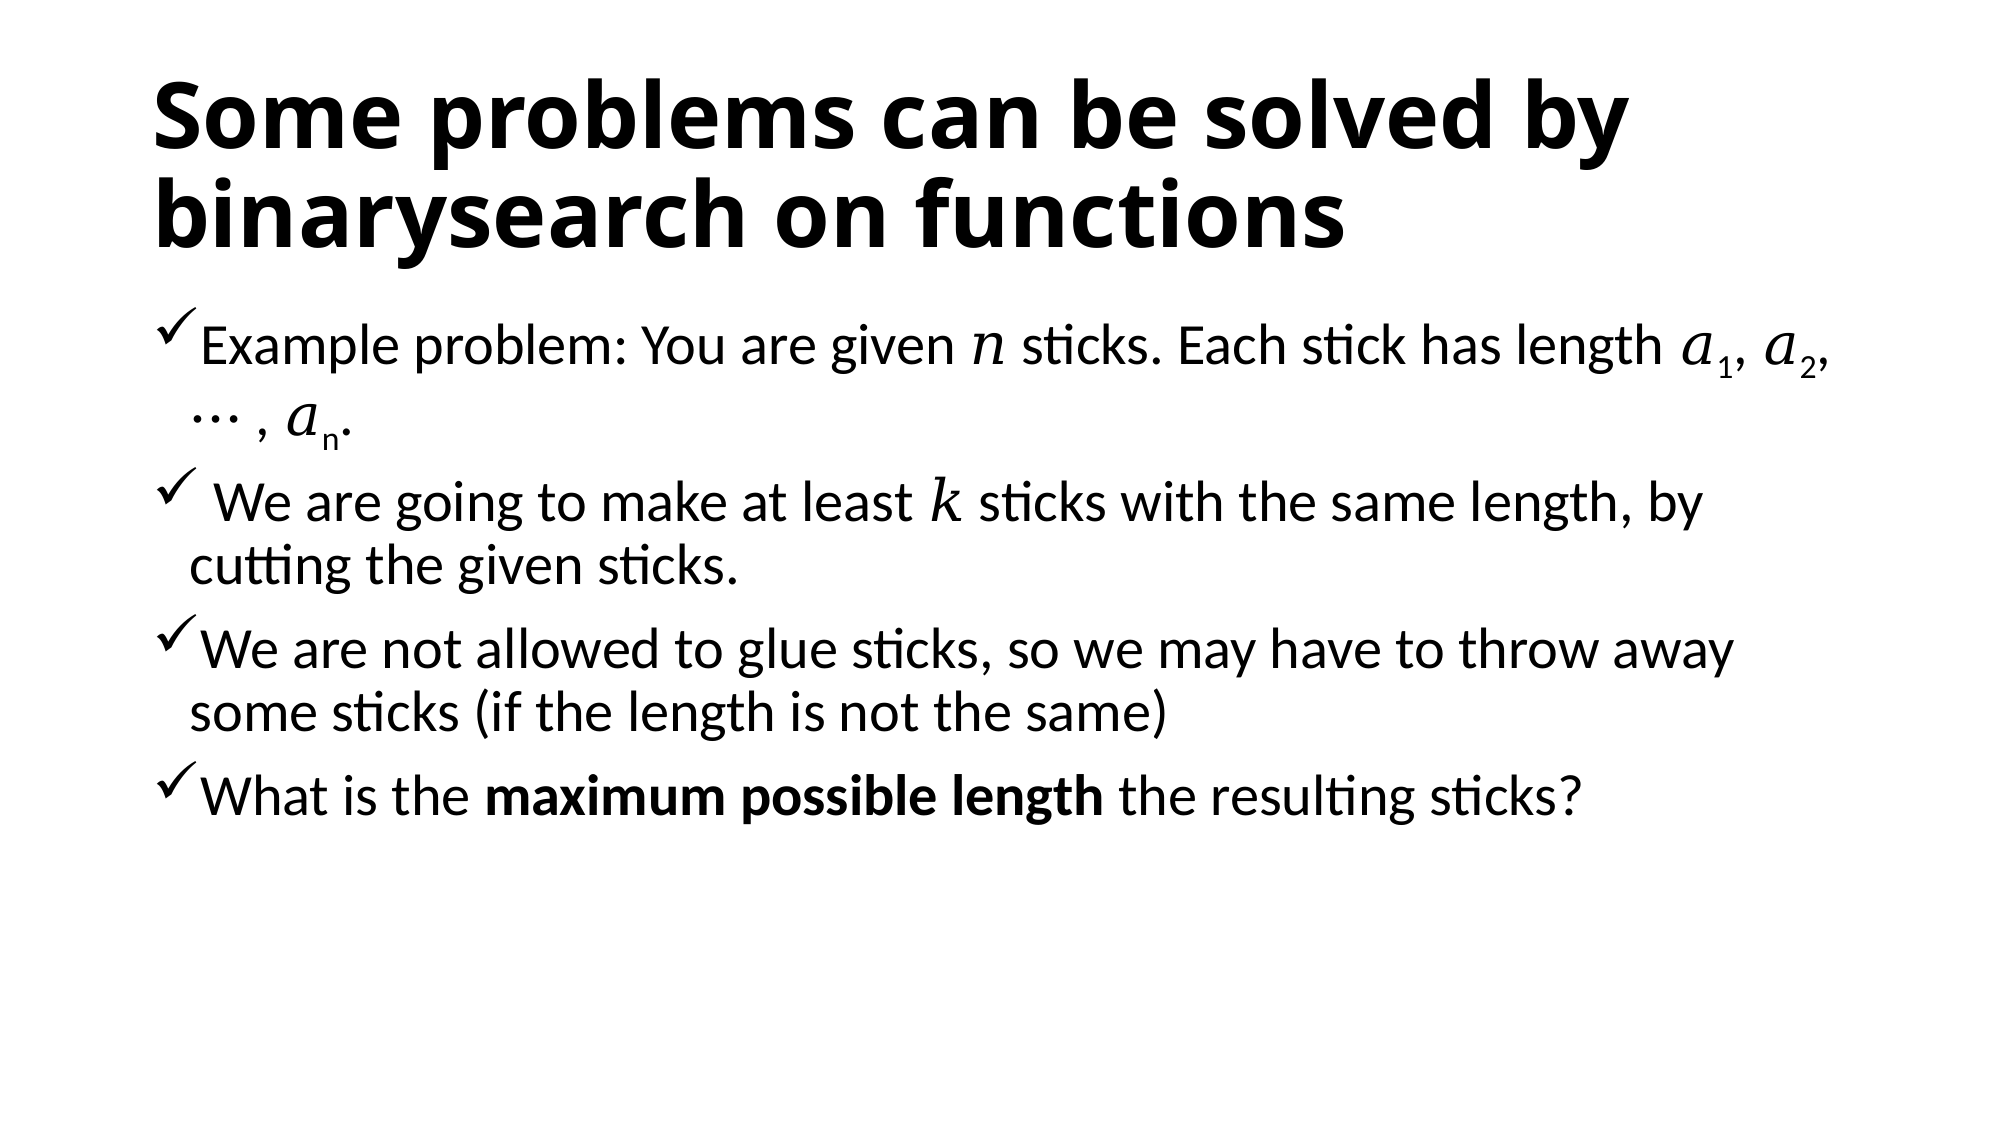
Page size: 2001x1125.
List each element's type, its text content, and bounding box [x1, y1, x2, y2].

text_box Example problem: You are given 𝑛 sticks. Each stick has length 𝑎1, 𝑎2, ⋯ , 𝑎n. We are going to make at least 𝑘 sticks with the same length, by cutting the given sticks. We are not allowed to glue sticks, so we may have to throw away some sticks (if the length is not the same) What is the maximum possible length the resulting sticks? [137, 299, 1863, 1014]
text_box Some problems can be solved by binarysearch on functions [137, 59, 1863, 278]
